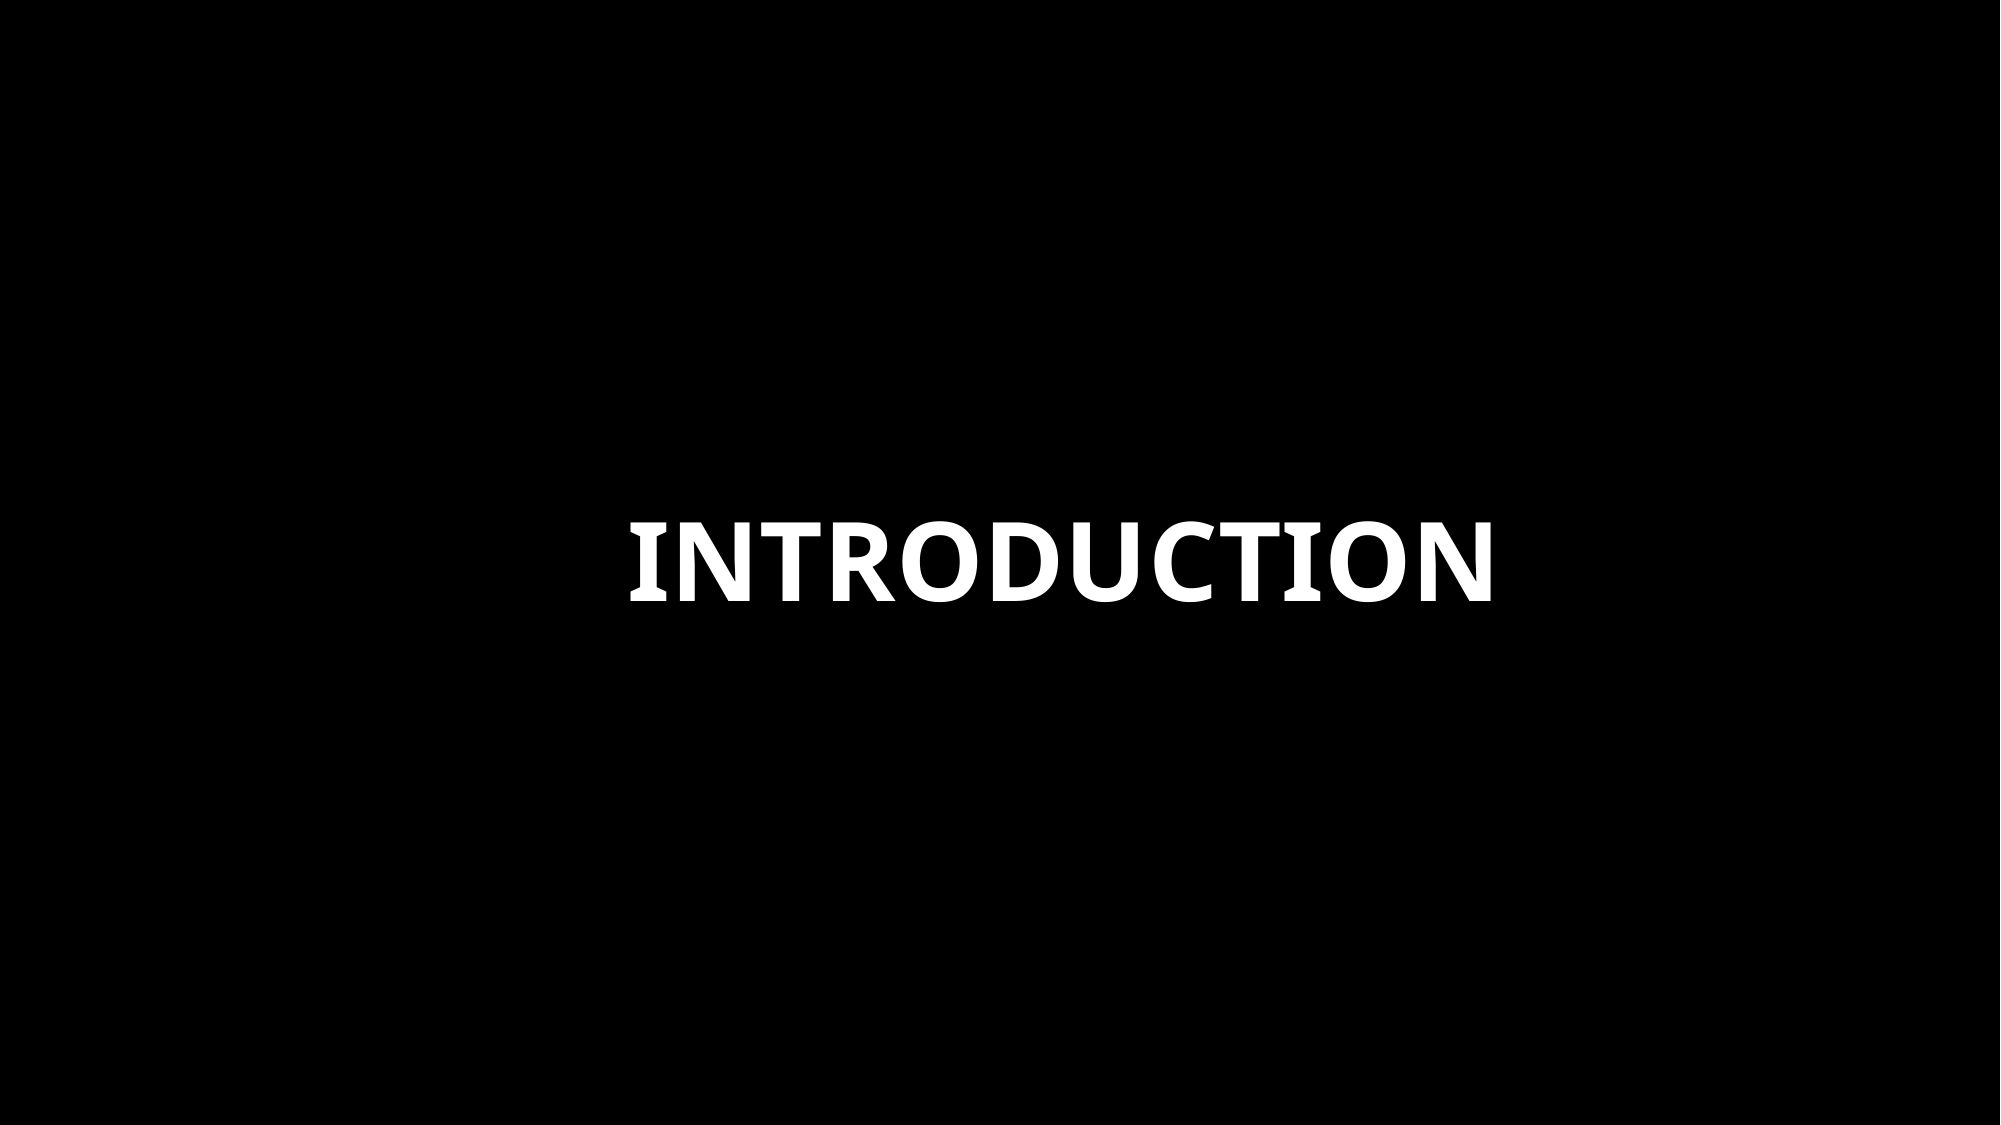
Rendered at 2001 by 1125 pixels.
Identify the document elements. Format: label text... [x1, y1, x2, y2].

title INTRODUCTION [612, 452, 1536, 679]
